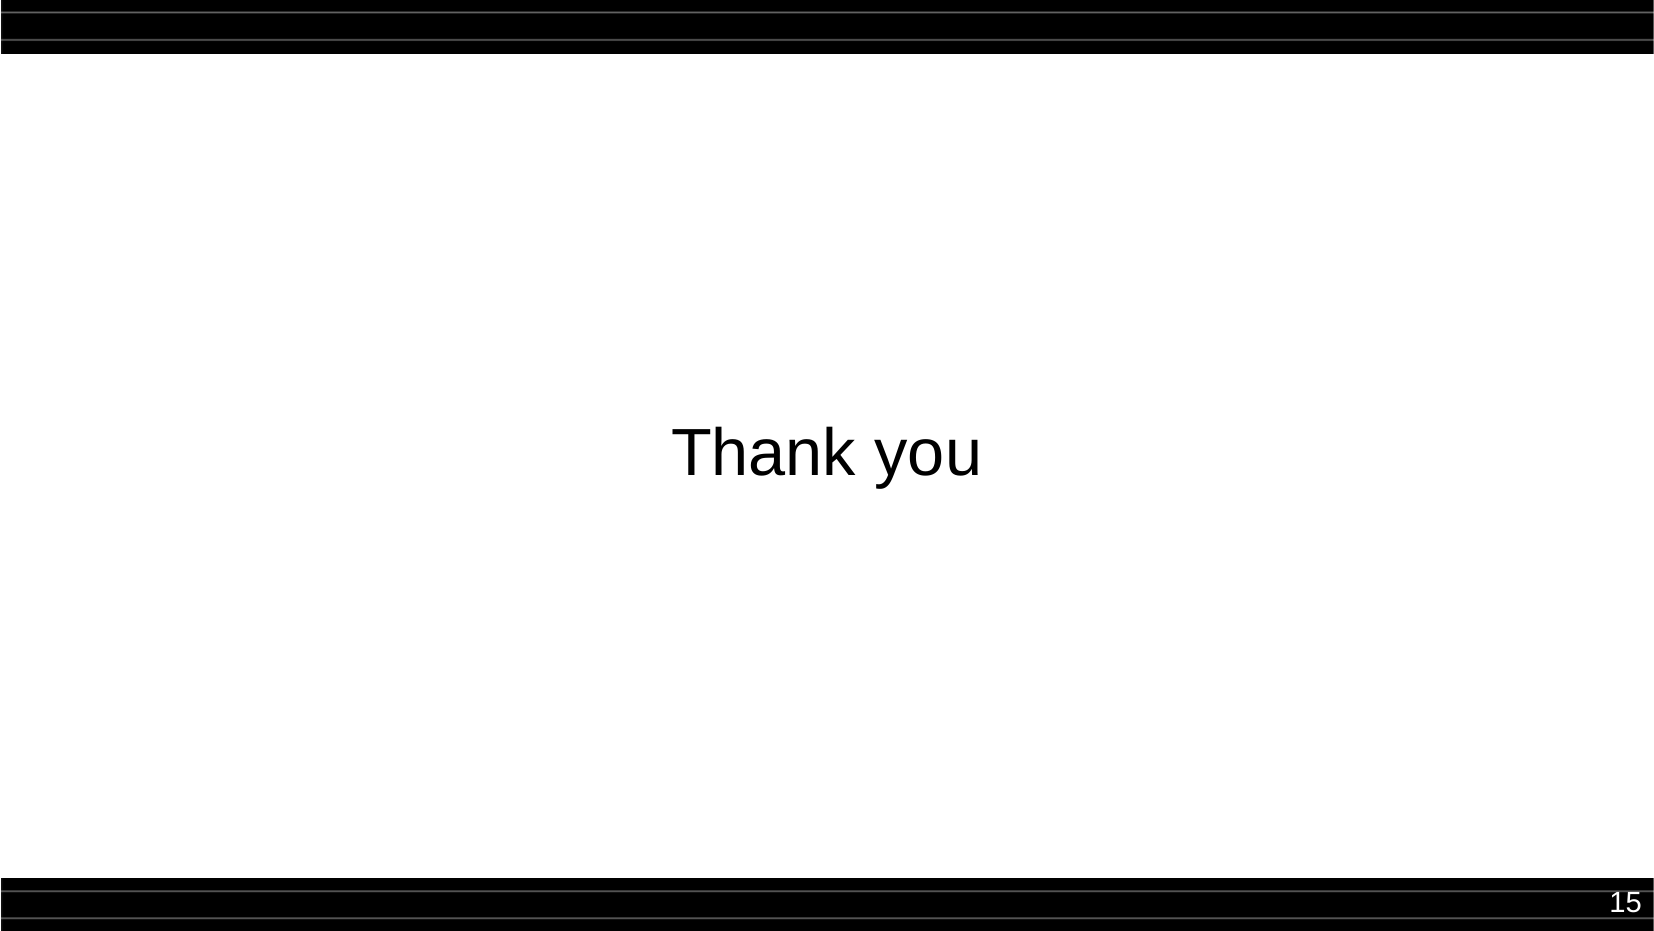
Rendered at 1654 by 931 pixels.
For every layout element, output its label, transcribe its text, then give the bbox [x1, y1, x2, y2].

subtitle Thank you [82, 92, 1571, 813]
picture [1, 0, 1654, 54]
picture [1, 878, 1654, 931]
